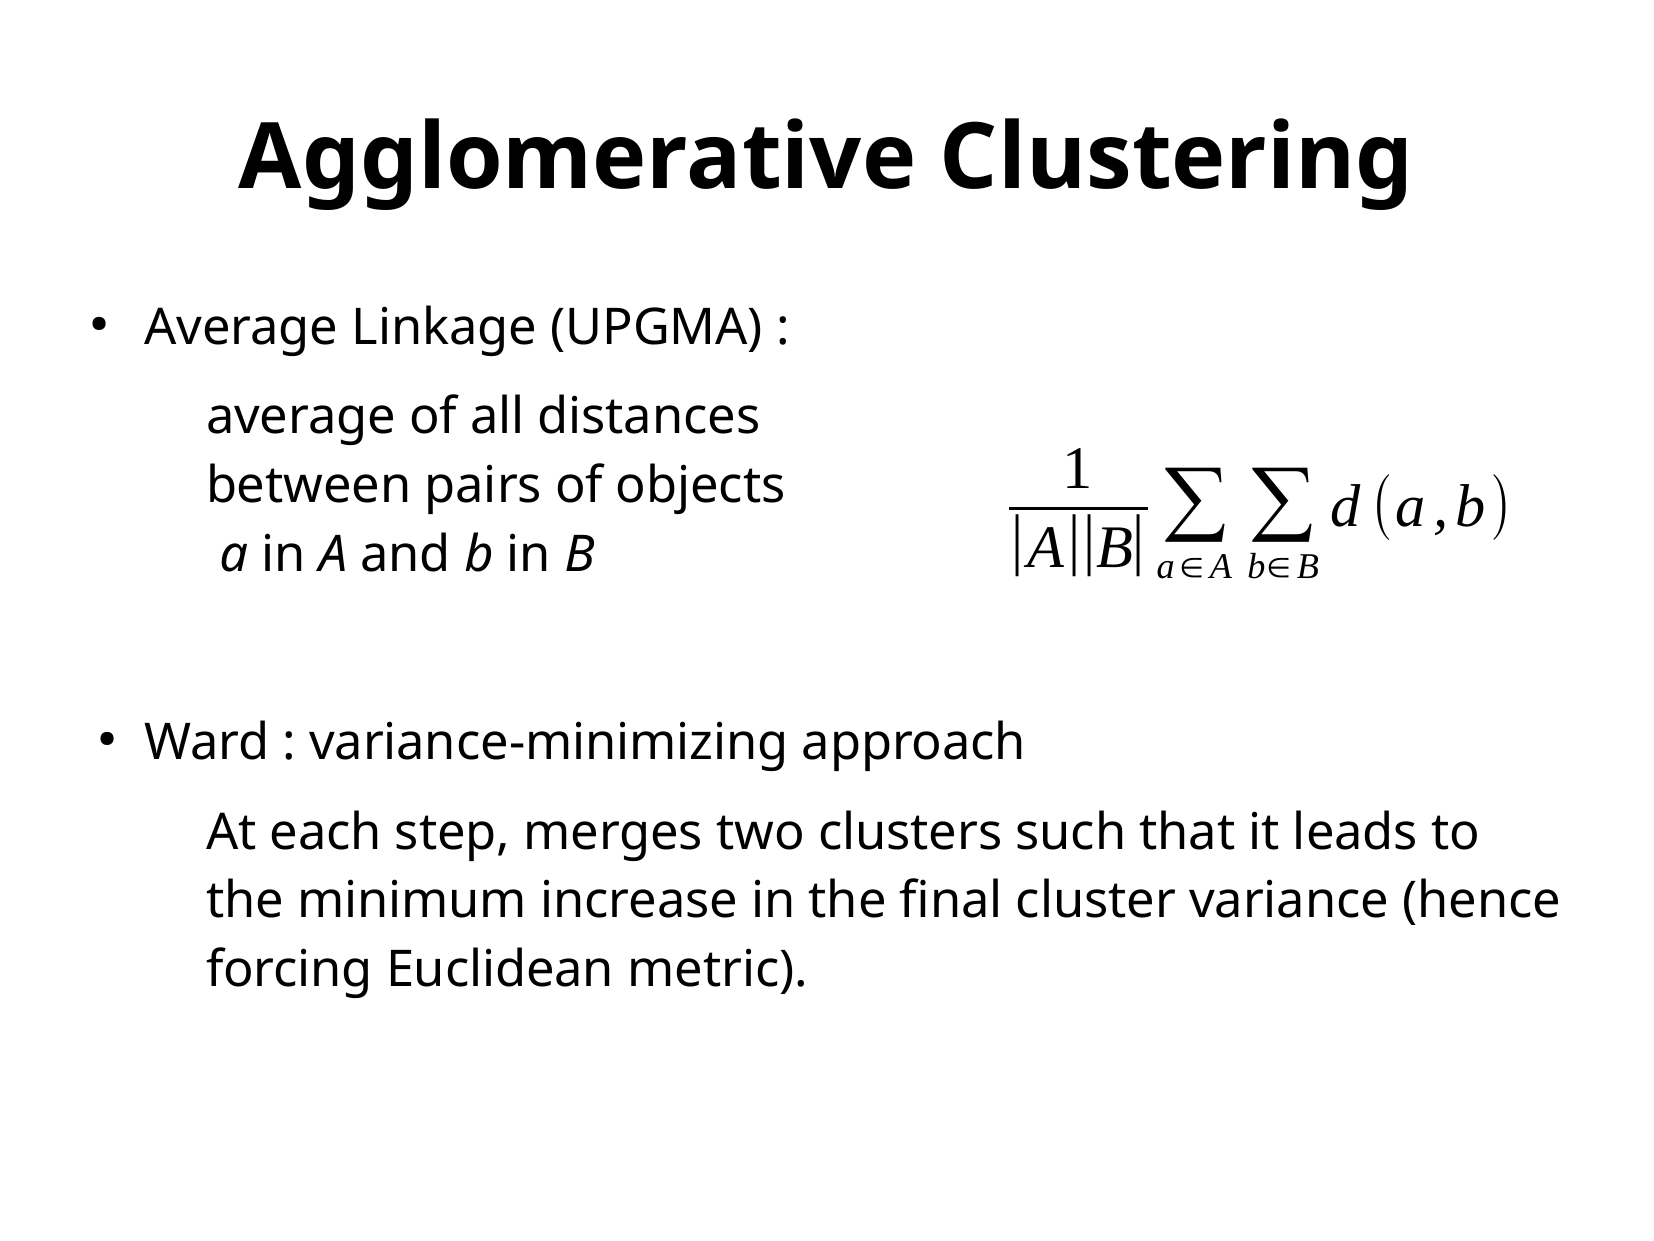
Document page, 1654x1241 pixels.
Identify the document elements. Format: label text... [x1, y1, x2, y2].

chart [990, 435, 1524, 586]
title Agglomerative Clustering [82, 49, 1571, 257]
list Average Linkage (UPGMA) : average of all distances between pairs of objects a in A and b in B Ward : variance-minimizing approach At each step, merges two clusters such that it leads to the minimum increase in the final cluster variance (hence forcing Euclidean metric). [82, 290, 1571, 1010]
